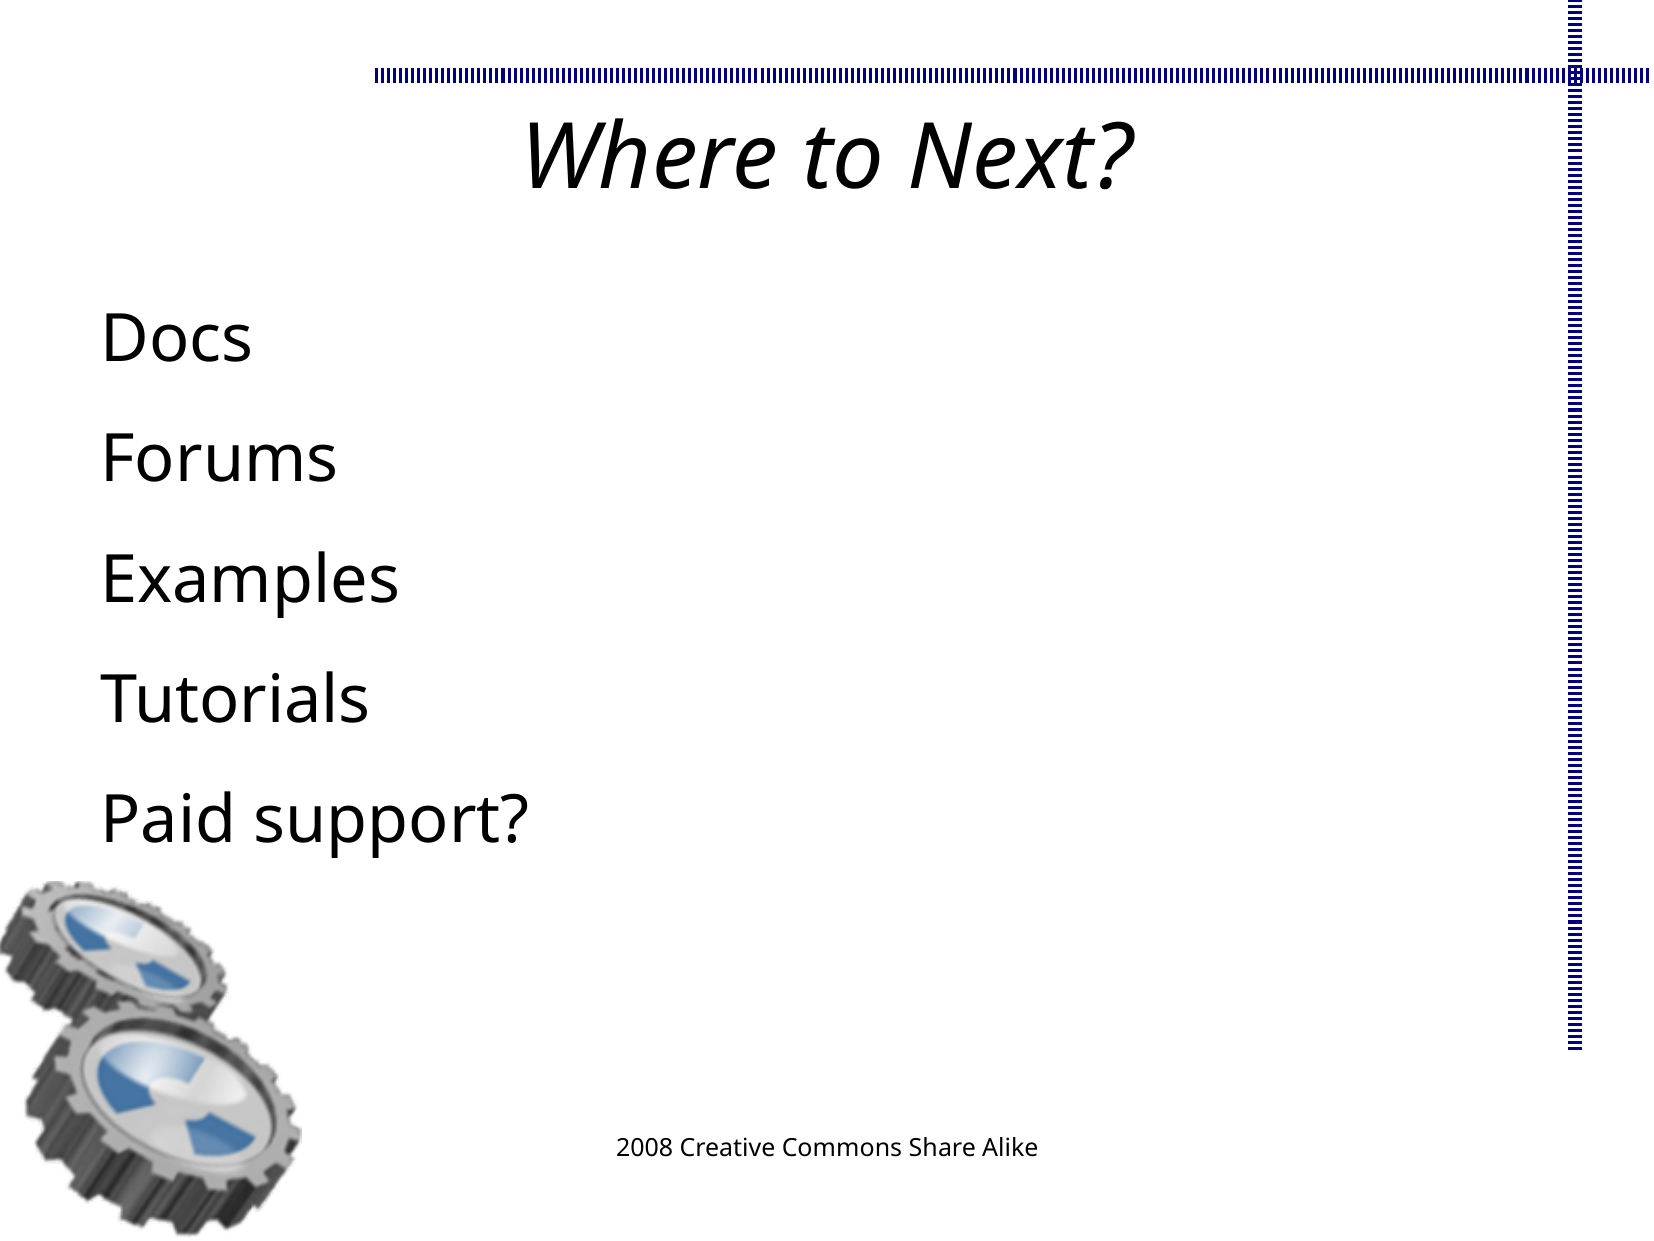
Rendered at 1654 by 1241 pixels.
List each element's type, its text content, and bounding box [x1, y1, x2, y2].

title Where to Next? [82, 56, 1571, 250]
picture [0, 881, 302, 1241]
list Docs Forums Examples Tutorials Paid support? [82, 290, 1571, 1094]
